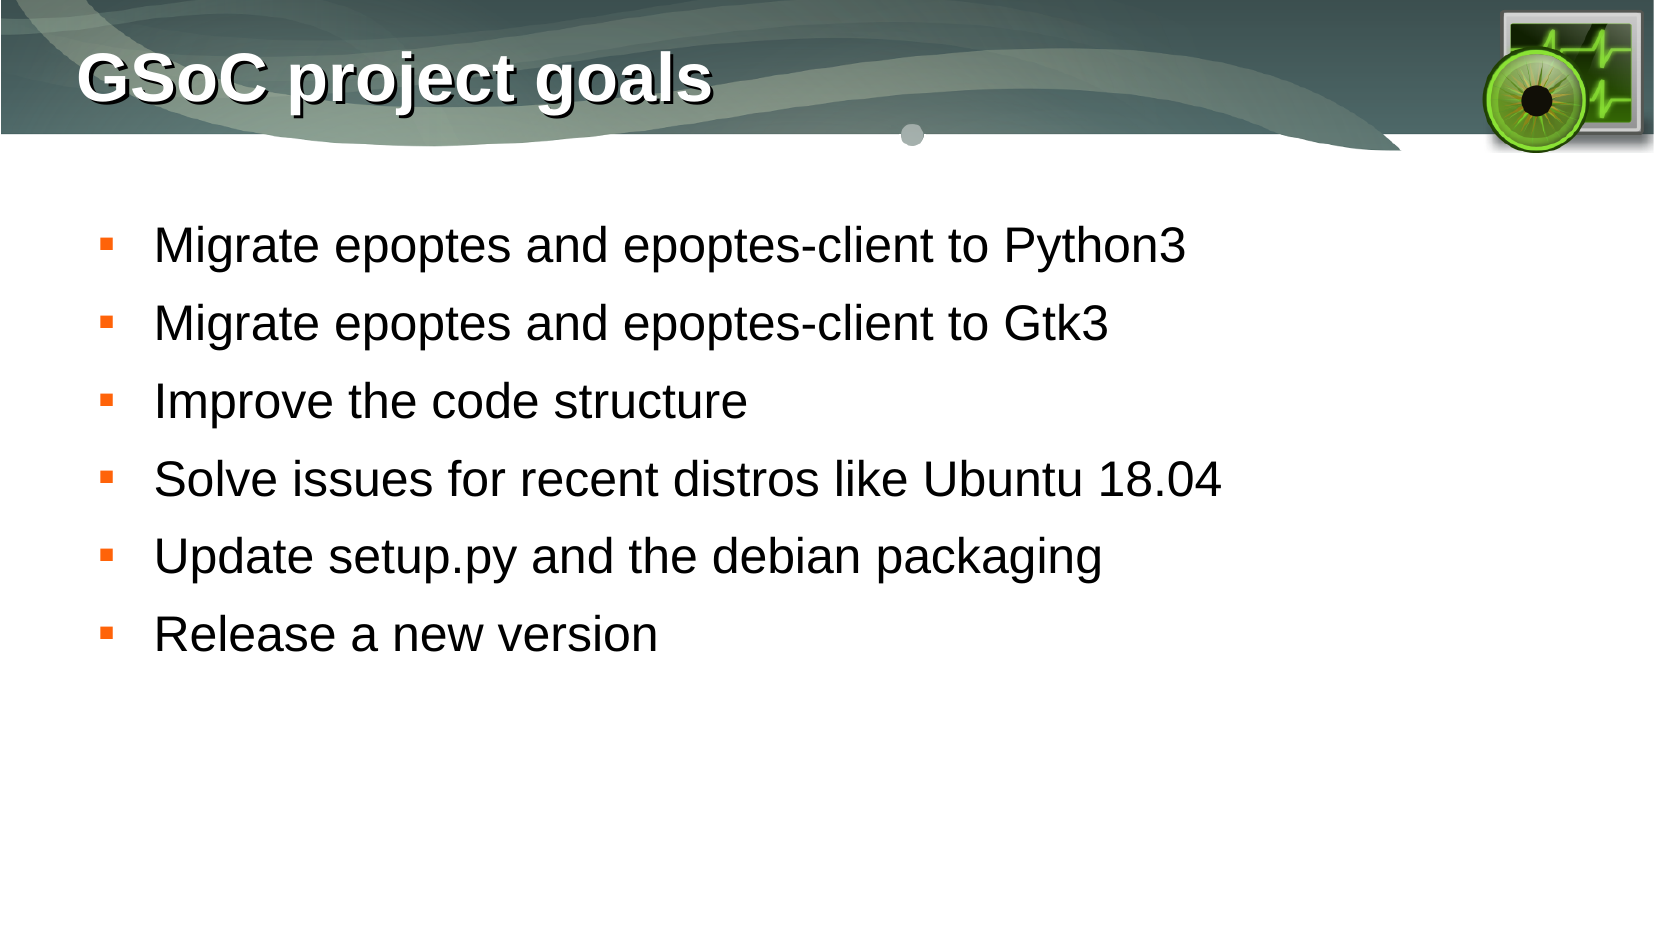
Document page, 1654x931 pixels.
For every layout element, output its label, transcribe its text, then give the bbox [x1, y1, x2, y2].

title GSoC project goals [76, 0, 1565, 156]
picture [0, 0, 1654, 931]
list Migrate epoptes and epoptes-client to Python3 Migrate epoptes and epoptes-client to Gtk3 Improve the code structure Solve issues for recent distros like Ubuntu 18.04 Update setup.py and the debian packaging Release a new version [82, 217, 1571, 832]
